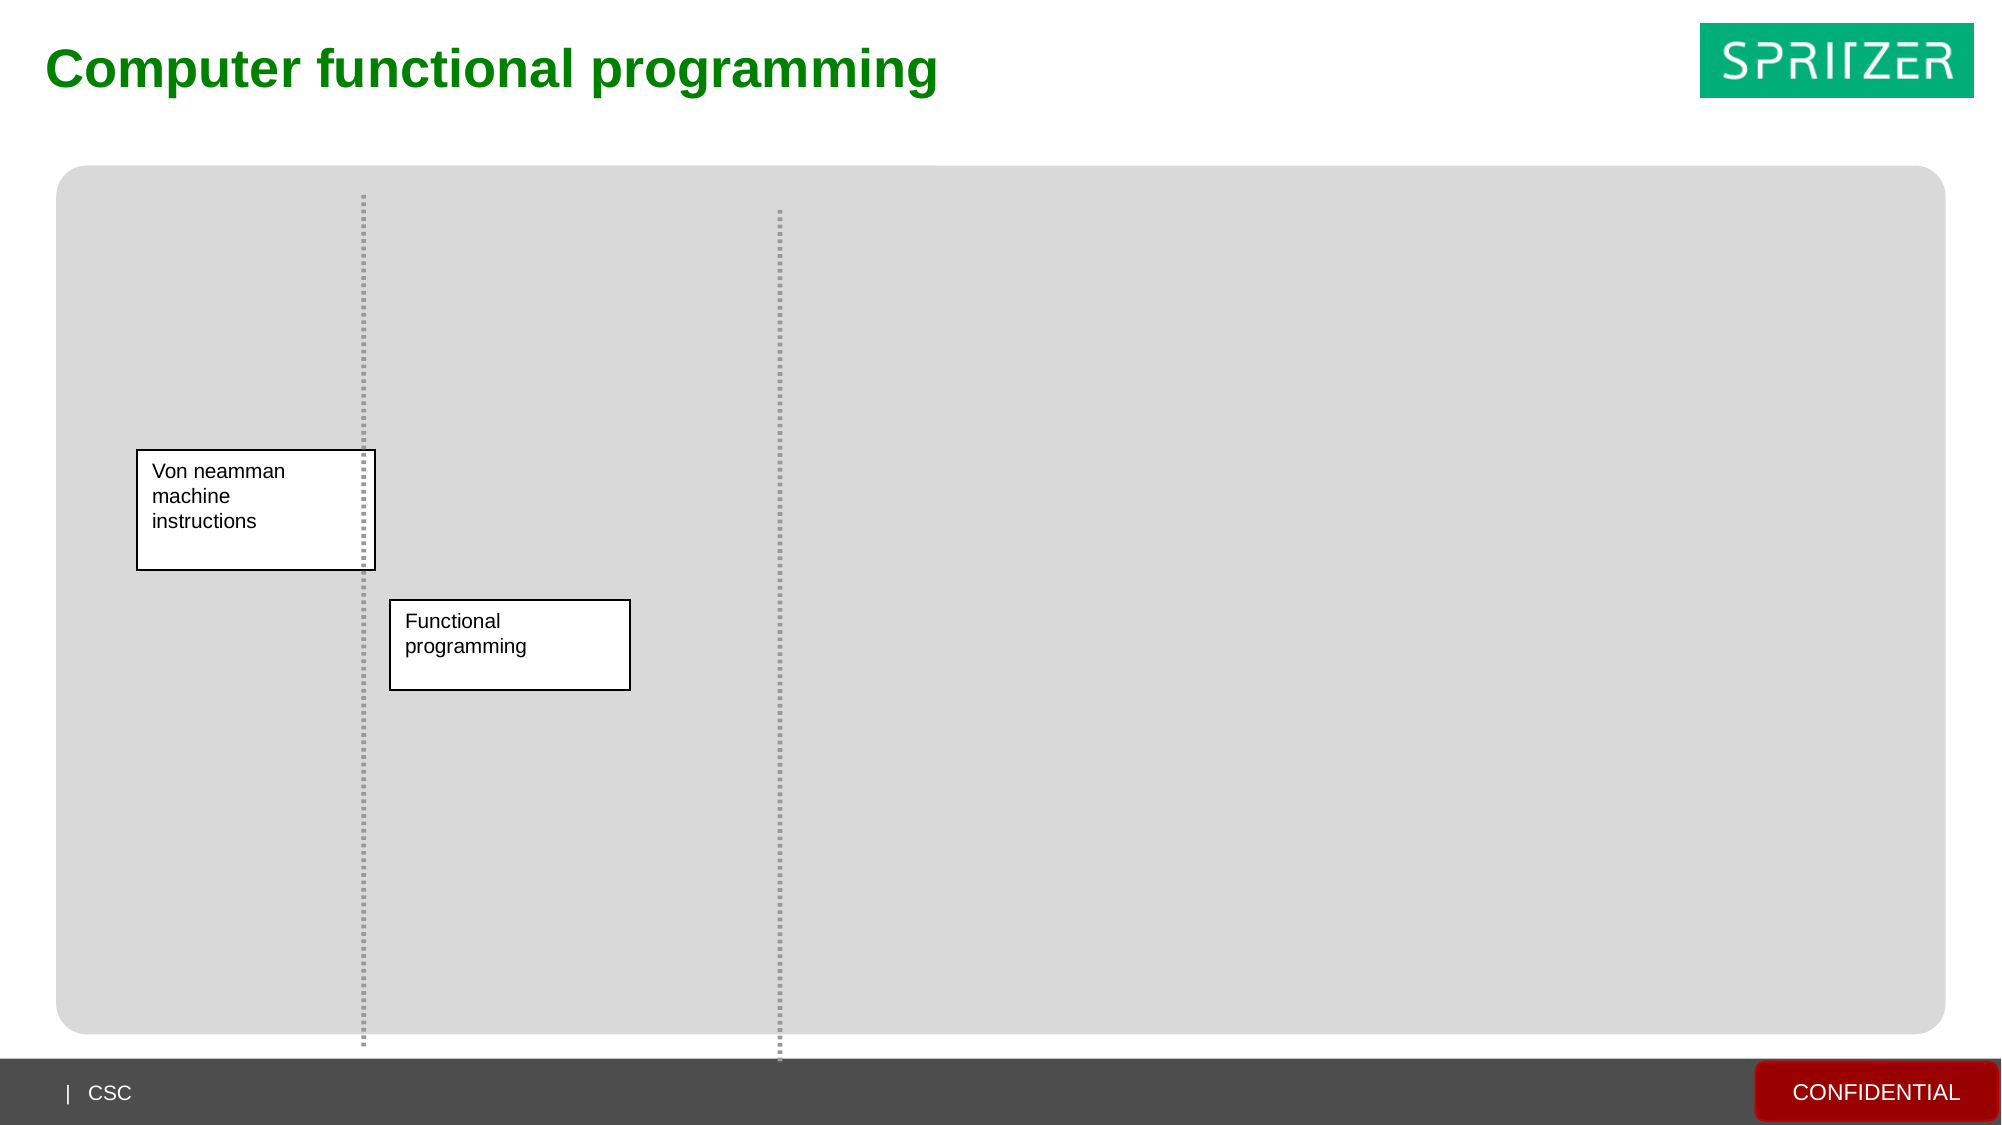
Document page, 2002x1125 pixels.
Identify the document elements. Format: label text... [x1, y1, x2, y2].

picture [1700, 23, 1974, 98]
text_box Von neamman machine instructions [137, 450, 376, 570]
text_box Computer functional programming [45, 27, 1954, 99]
text_box Functional programming [390, 600, 631, 691]
